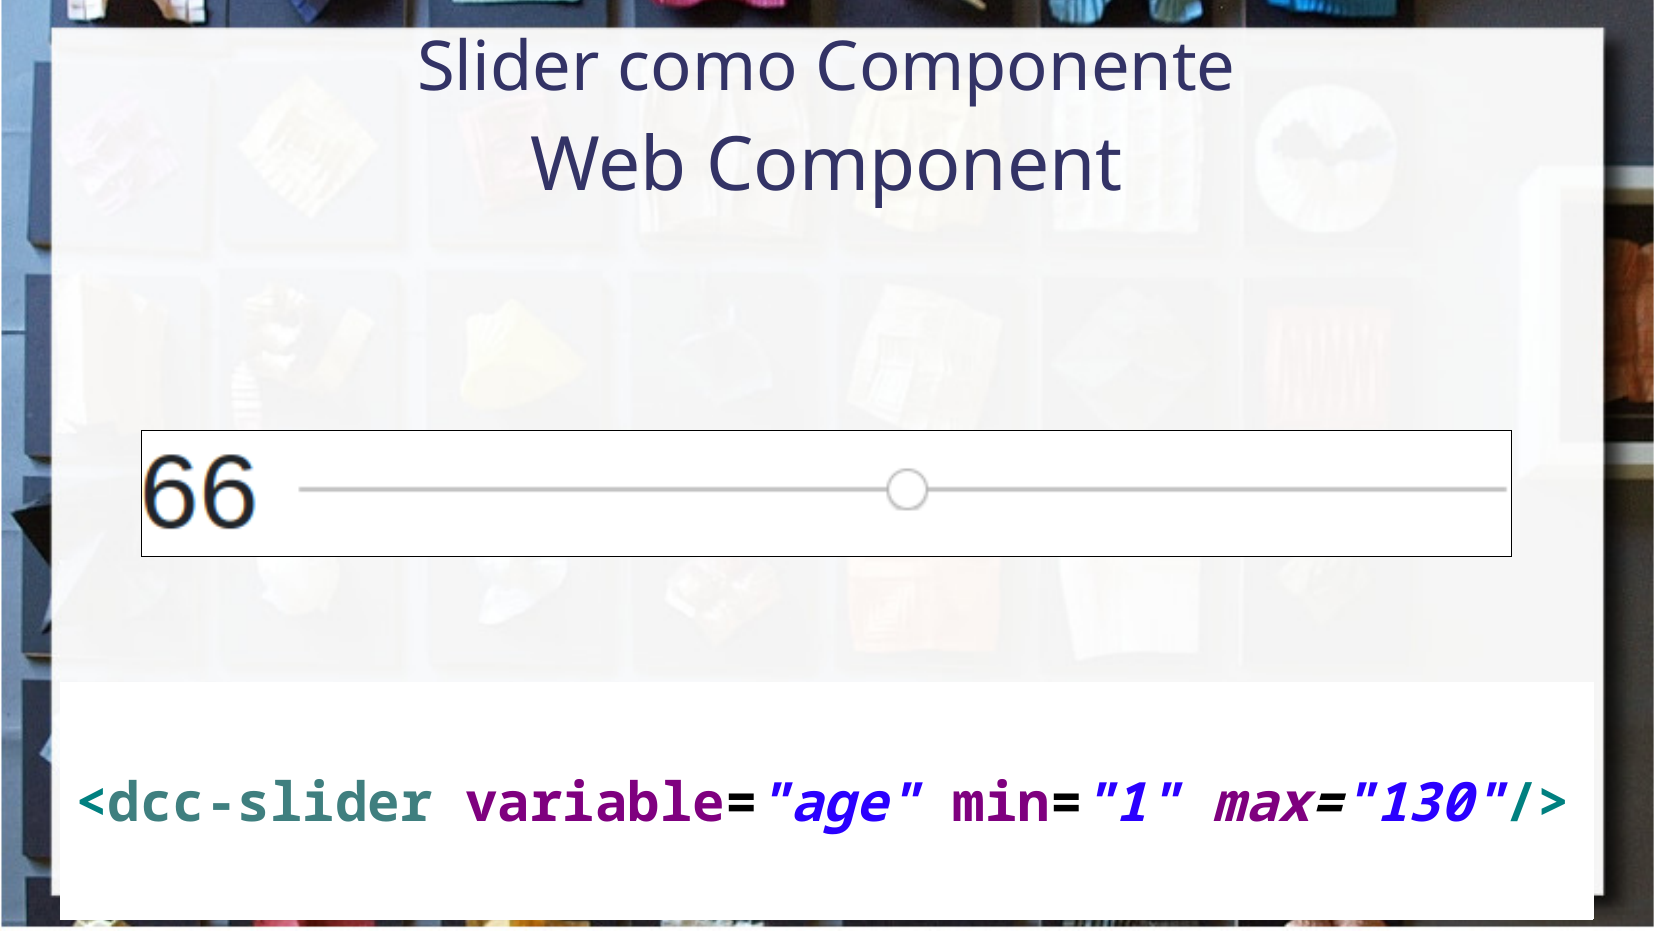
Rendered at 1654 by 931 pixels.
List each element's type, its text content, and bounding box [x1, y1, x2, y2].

picture [0, 0, 1654, 931]
table_header <dcc-slider variable="age" min="1" max="130"/> [61, 683, 1593, 919]
title Slider como Componente Web Component [82, 31, 1571, 199]
